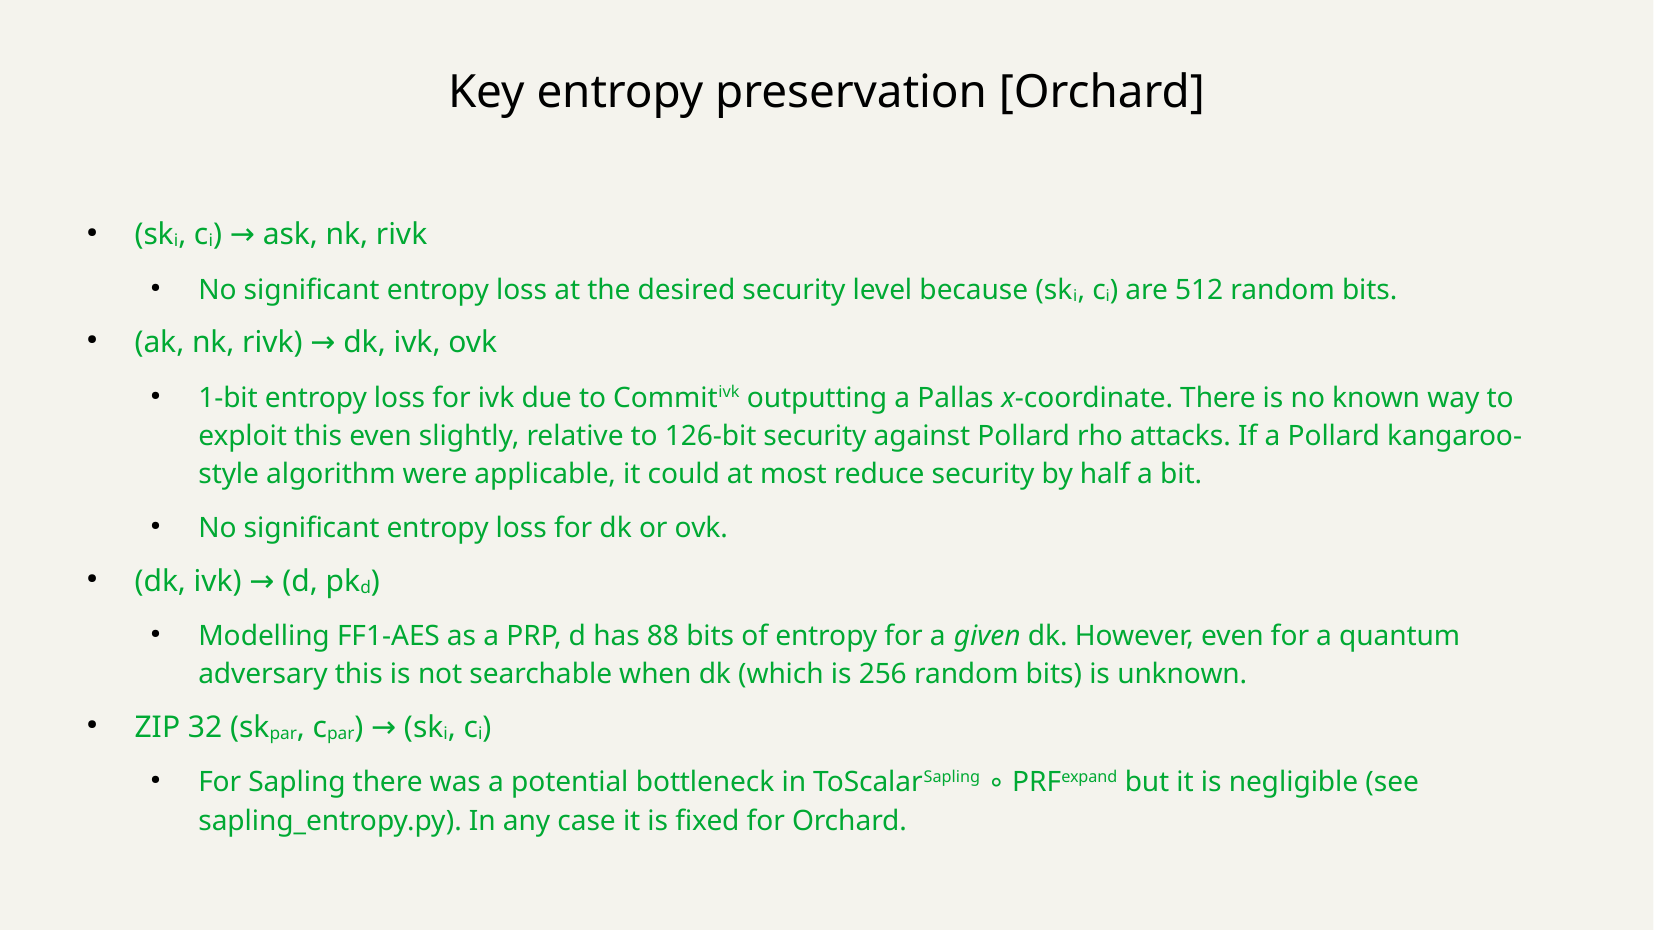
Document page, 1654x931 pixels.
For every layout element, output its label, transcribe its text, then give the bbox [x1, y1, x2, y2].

list (ski, ci) → ask, nk, rivk No significant entropy loss at the desired security level because (ski, ci) are 512 random bits. (ak, nk, rivk) → dk, ivk, ovk 1-bit entropy loss for ivk due to Commitivk outputting a Pallas x-coordinate. There is no known way to exploit this even slightly, relative to 126-bit security against Pollard rho attacks. If a Pollard kangaroo-style algorithm were applicable, it could at most reduce security by half a bit. No significant entropy loss for dk or ovk. (dk, ivk) → (d, pkd) Modelling FF1-AES as a PRP, d has 88 bits of entropy for a given dk. However, even for a quantum adversary this is not searchable when dk (which is 256 random bits) is unknown. ZIP 32 (skpar, cpar) → (ski, ci) For Sapling there was a potential bottleneck in ToScalarSapling ∘ PRFexpand but it is negligible (see sapling_entropy.py). In any case it is fixed for Orchard. [70, 212, 1571, 842]
title Key entropy preservation [Orchard] [82, 57, 1571, 121]
